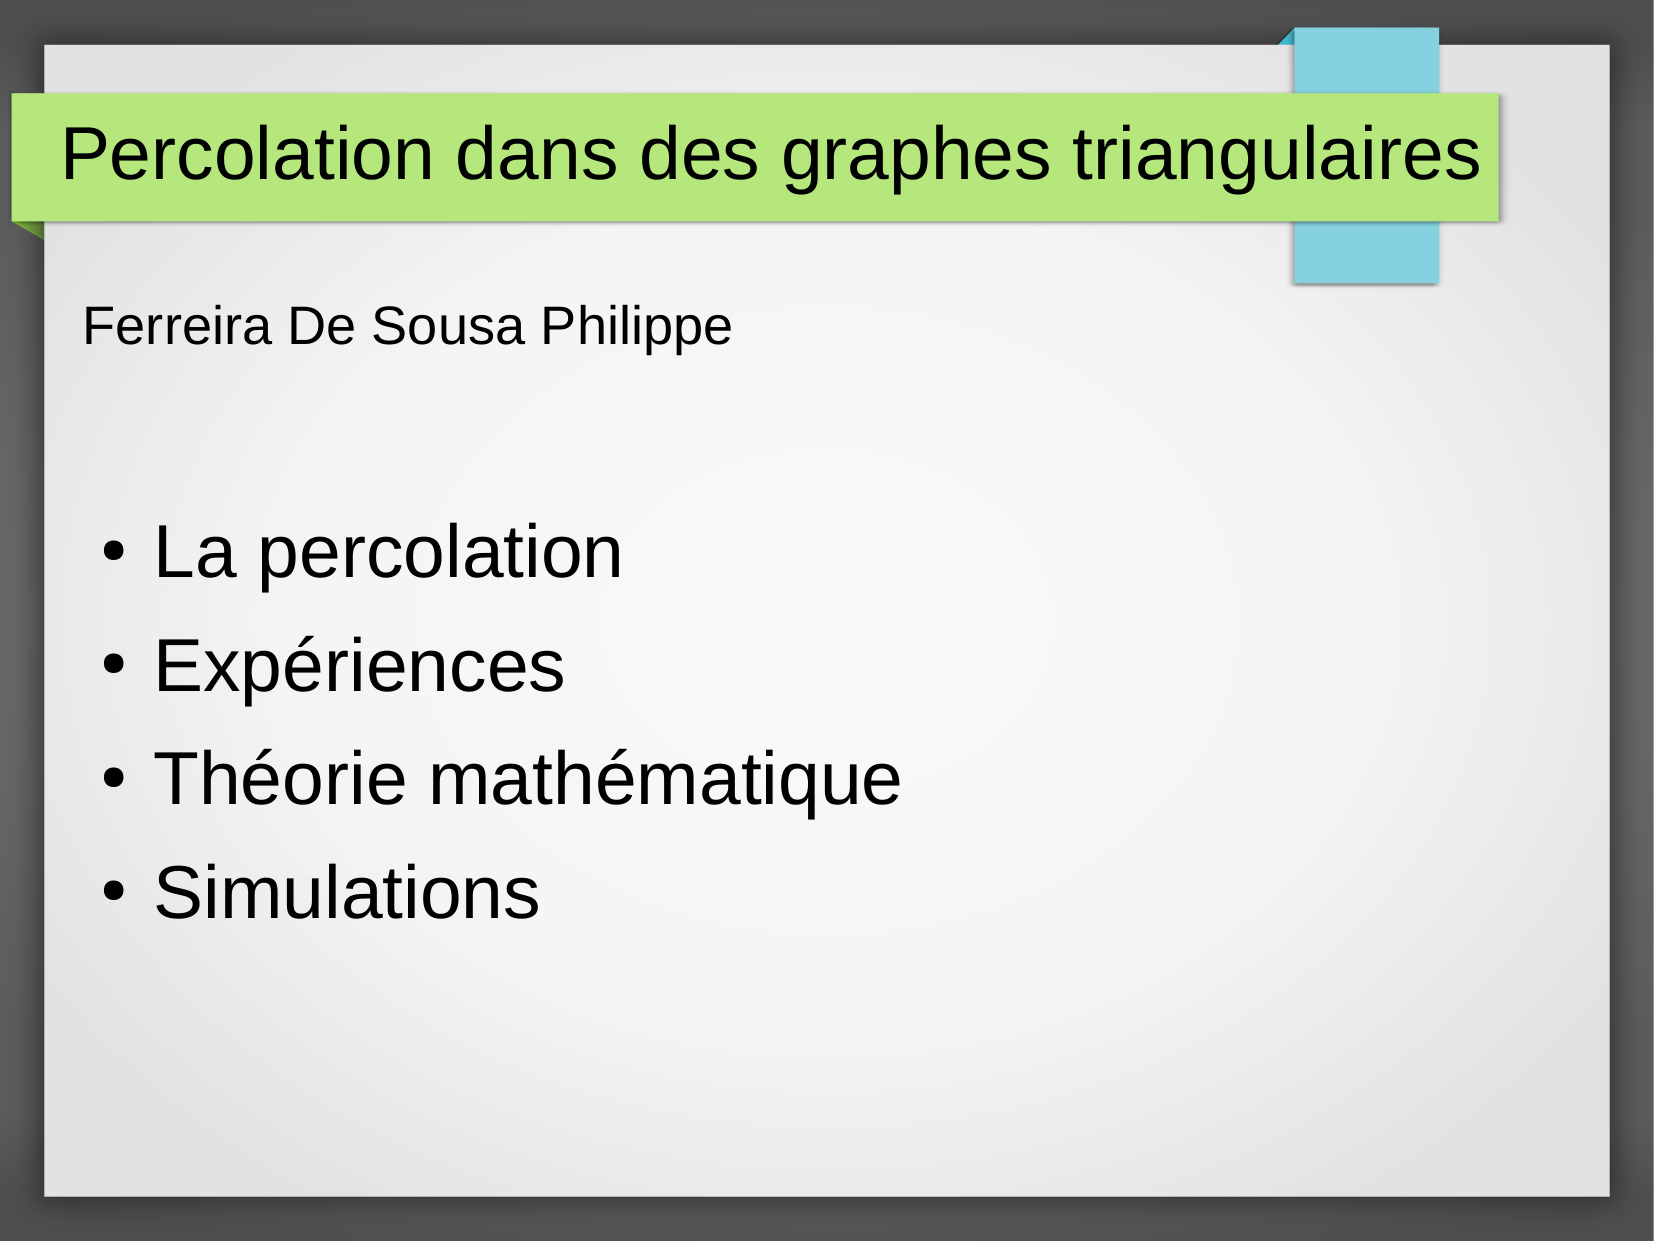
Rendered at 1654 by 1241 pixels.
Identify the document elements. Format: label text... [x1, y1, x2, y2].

list Ferreira De Sousa Philippe [82, 295, 1571, 510]
picture [0, 0, 1654, 1241]
title Percolation dans des graphes triangulaires [60, 94, 1501, 213]
list La percolation Expériences Théorie mathématique Simulations [82, 510, 1571, 1015]
